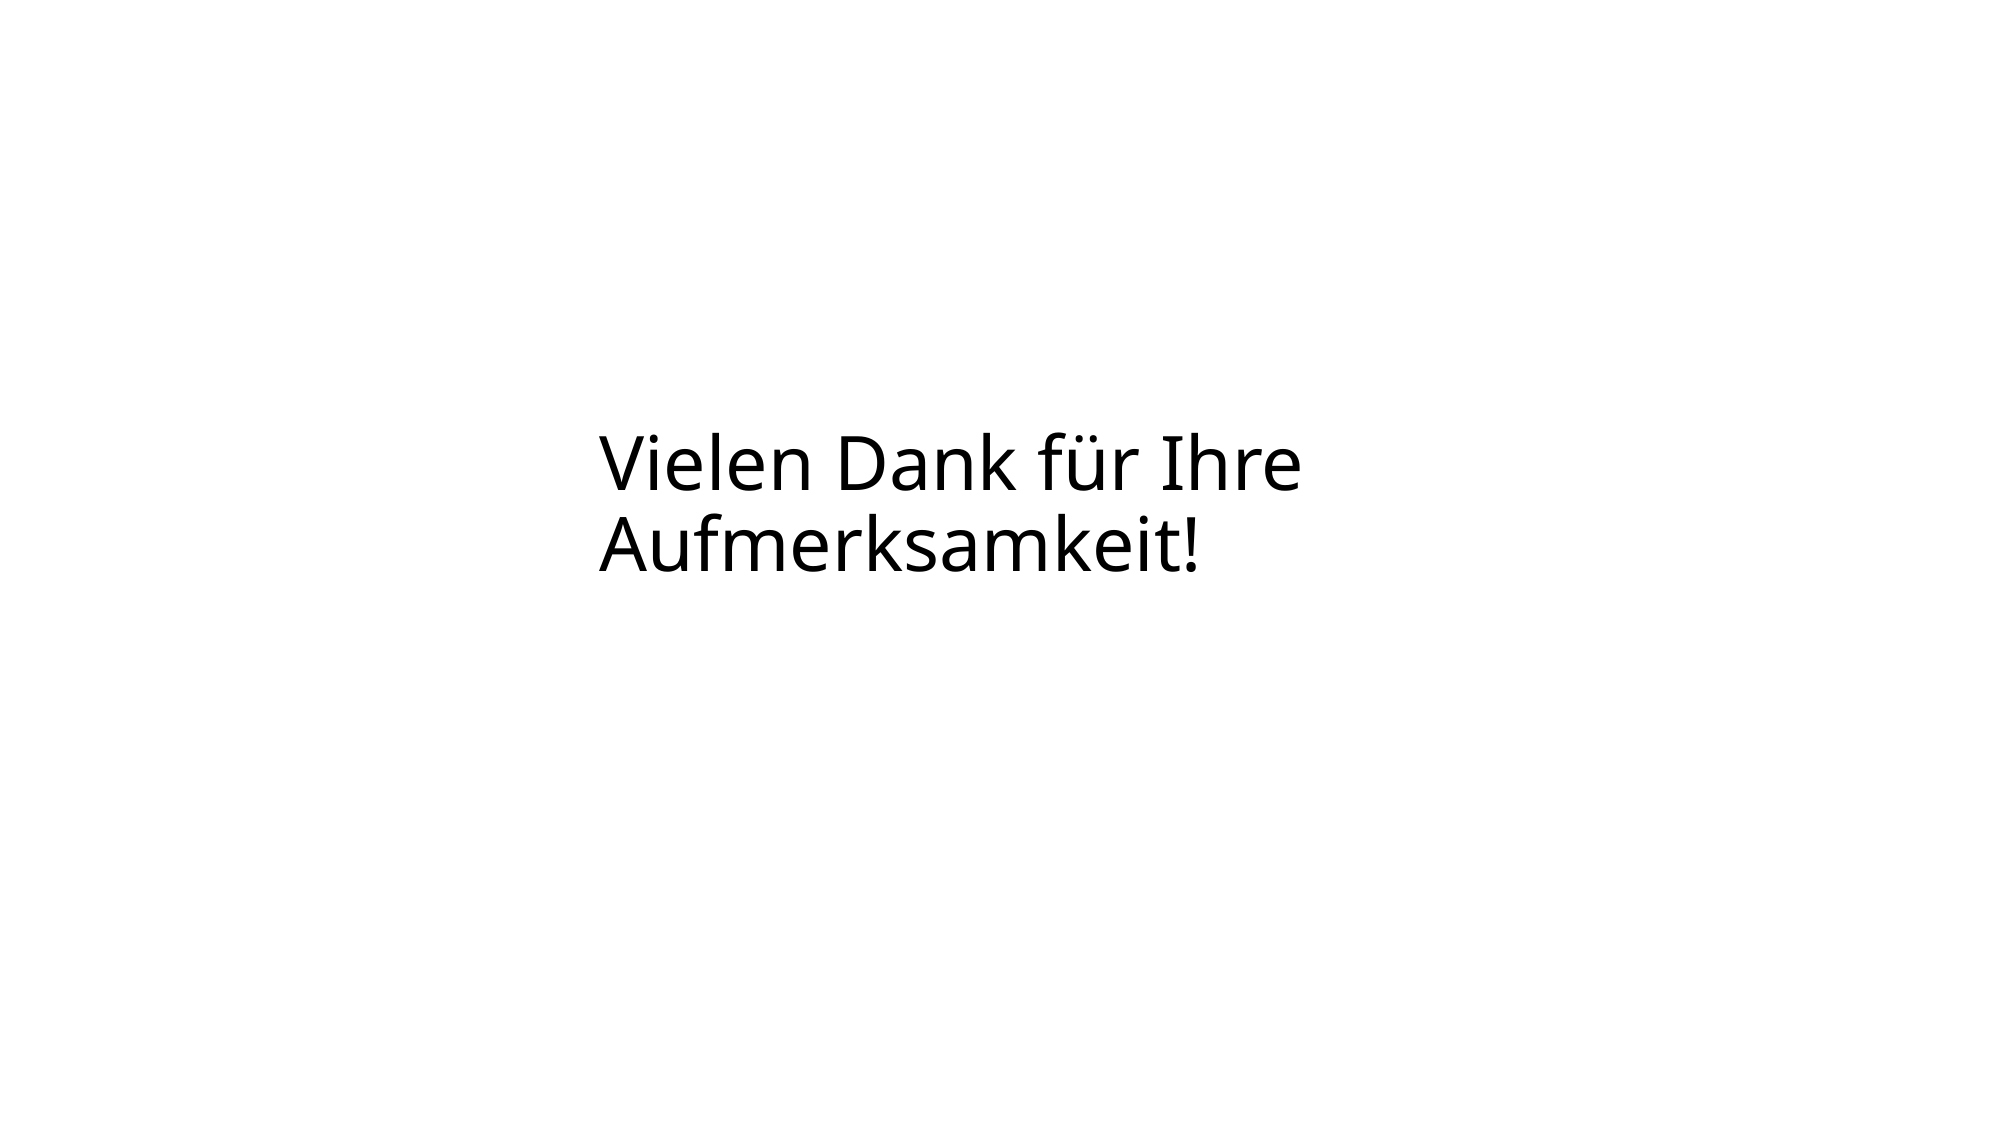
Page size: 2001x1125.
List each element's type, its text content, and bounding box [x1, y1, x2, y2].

title Vielen Dank für Ihre Aufmerksamkeit! [584, 397, 1367, 616]
